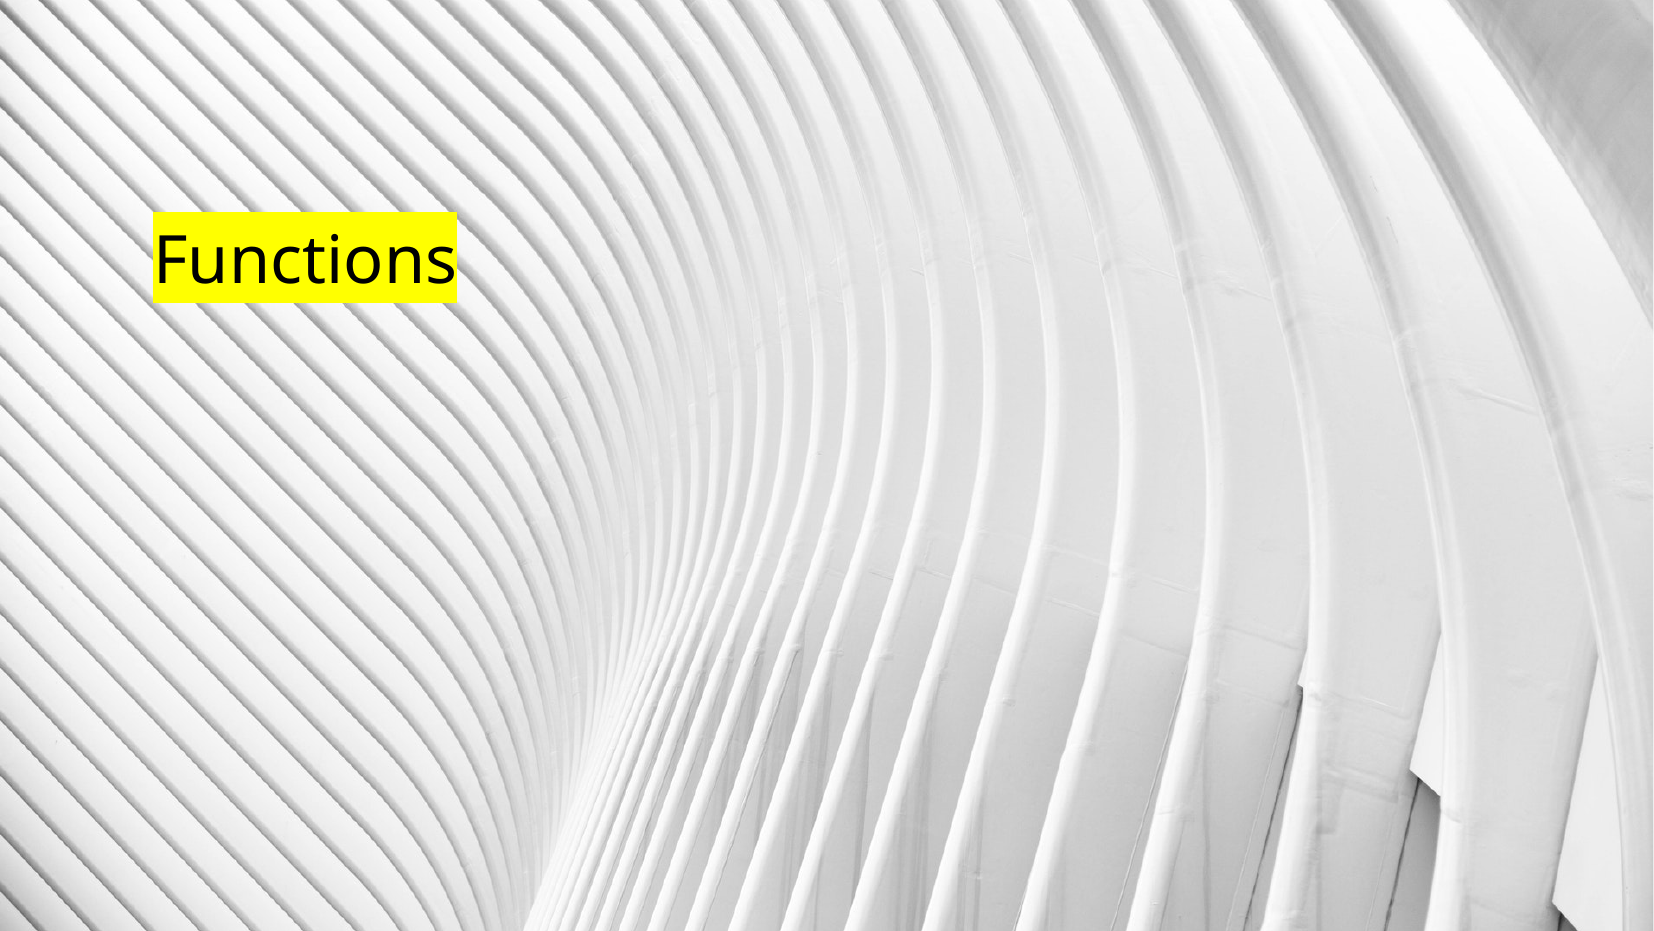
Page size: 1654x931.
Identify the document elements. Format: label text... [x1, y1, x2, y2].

list Functions [82, 217, 1571, 839]
picture [0, 0, 1654, 931]
